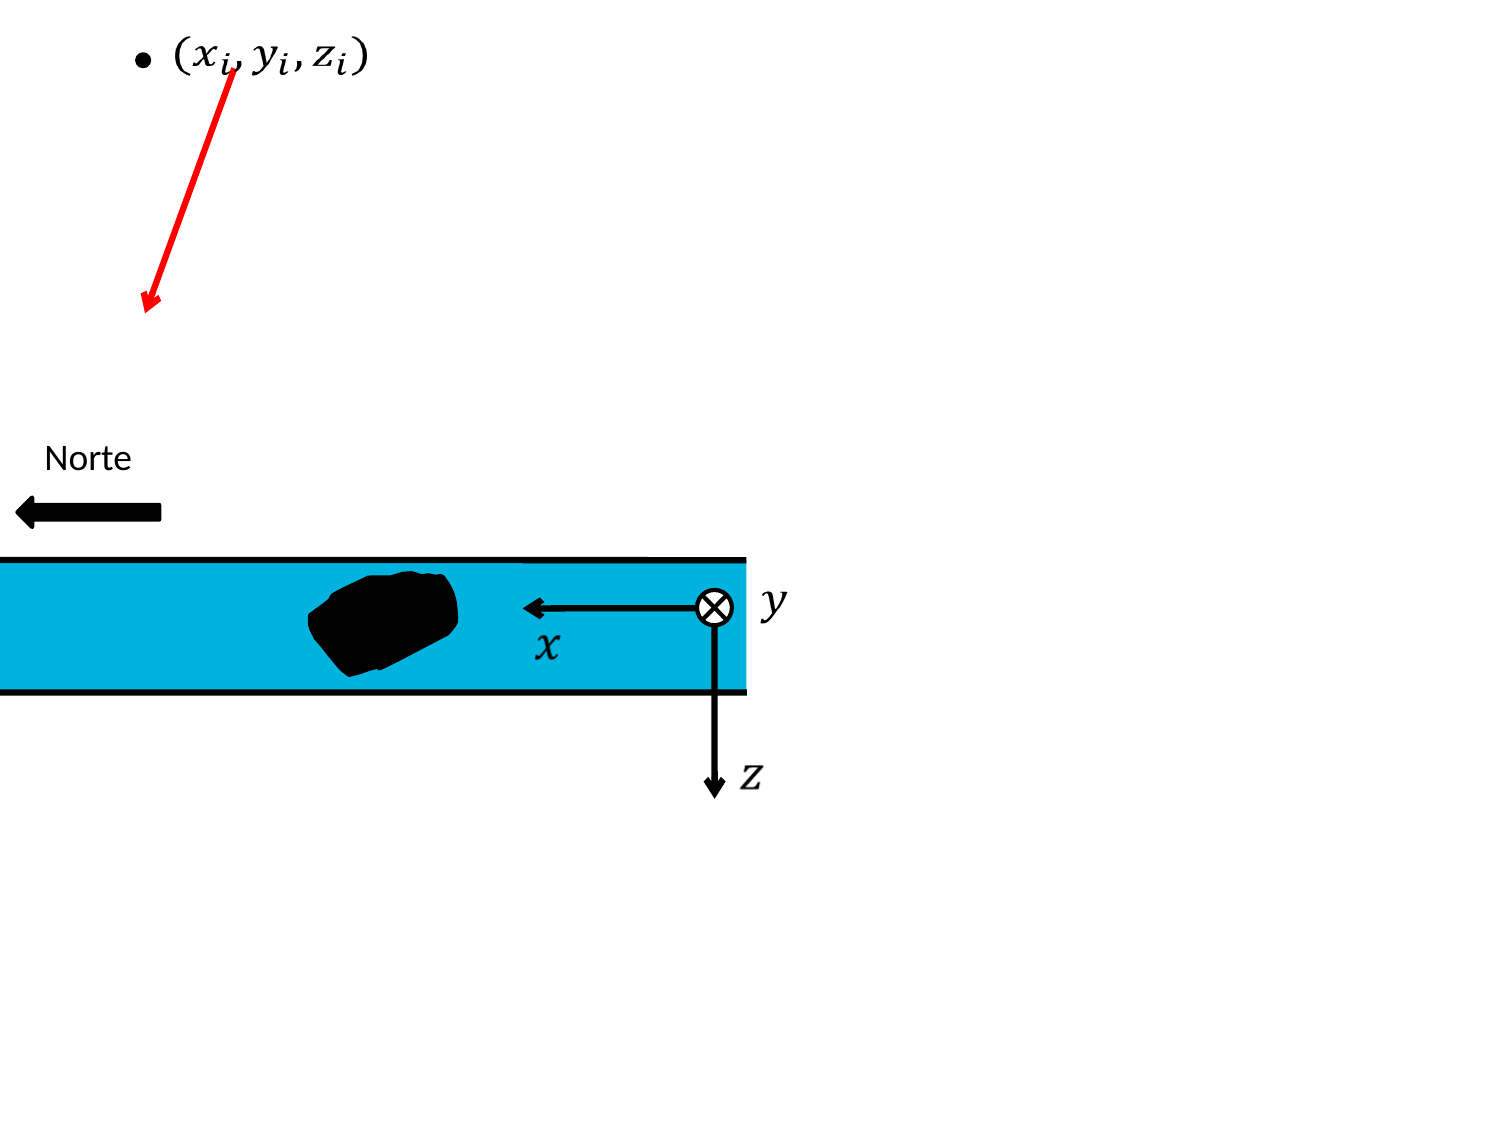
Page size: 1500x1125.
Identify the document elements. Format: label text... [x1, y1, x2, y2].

text_box [718, 734, 786, 811]
text_box Norte [17, 425, 160, 485]
text_box [17, 497, 160, 528]
text_box [137, 19, 394, 95]
text_box [0, 562, 810, 689]
